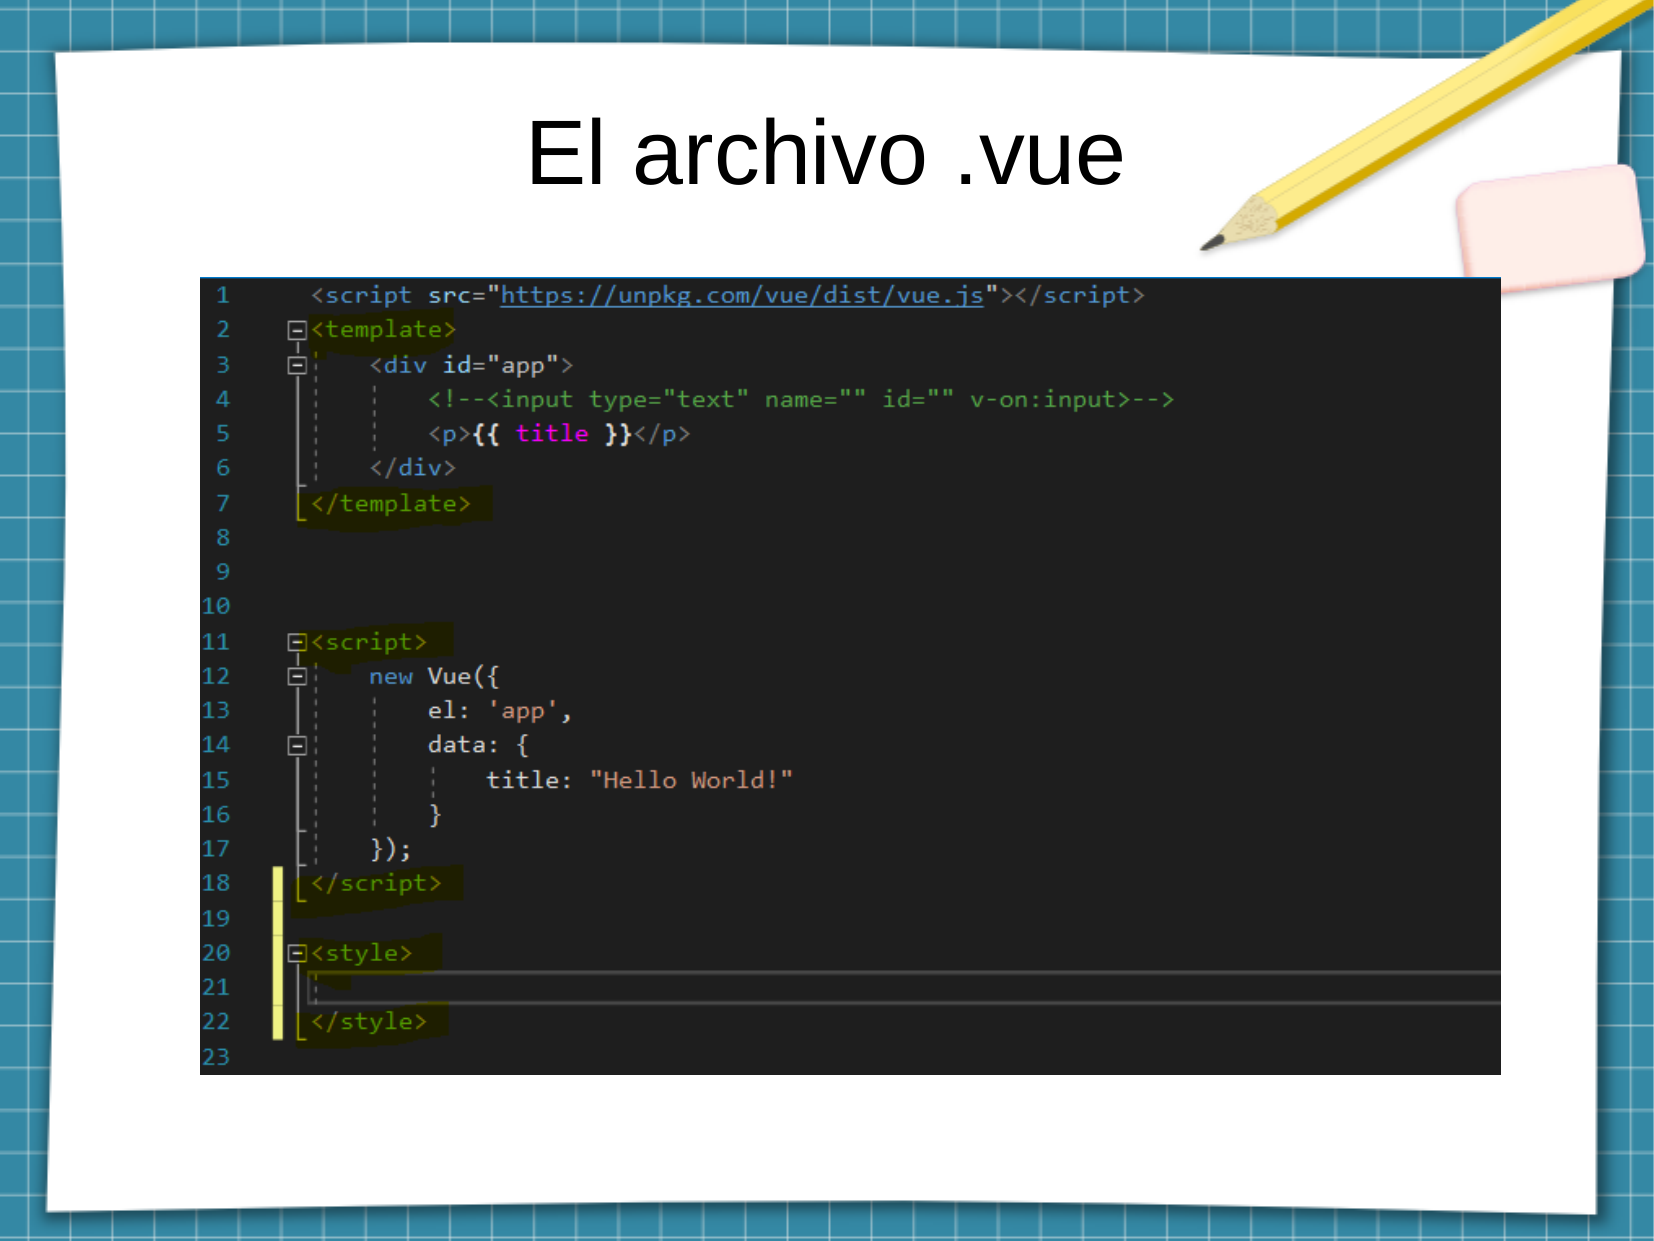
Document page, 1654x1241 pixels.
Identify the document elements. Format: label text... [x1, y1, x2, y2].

title El archivo .vue [82, 49, 1571, 257]
picture [0, 0, 1654, 1241]
